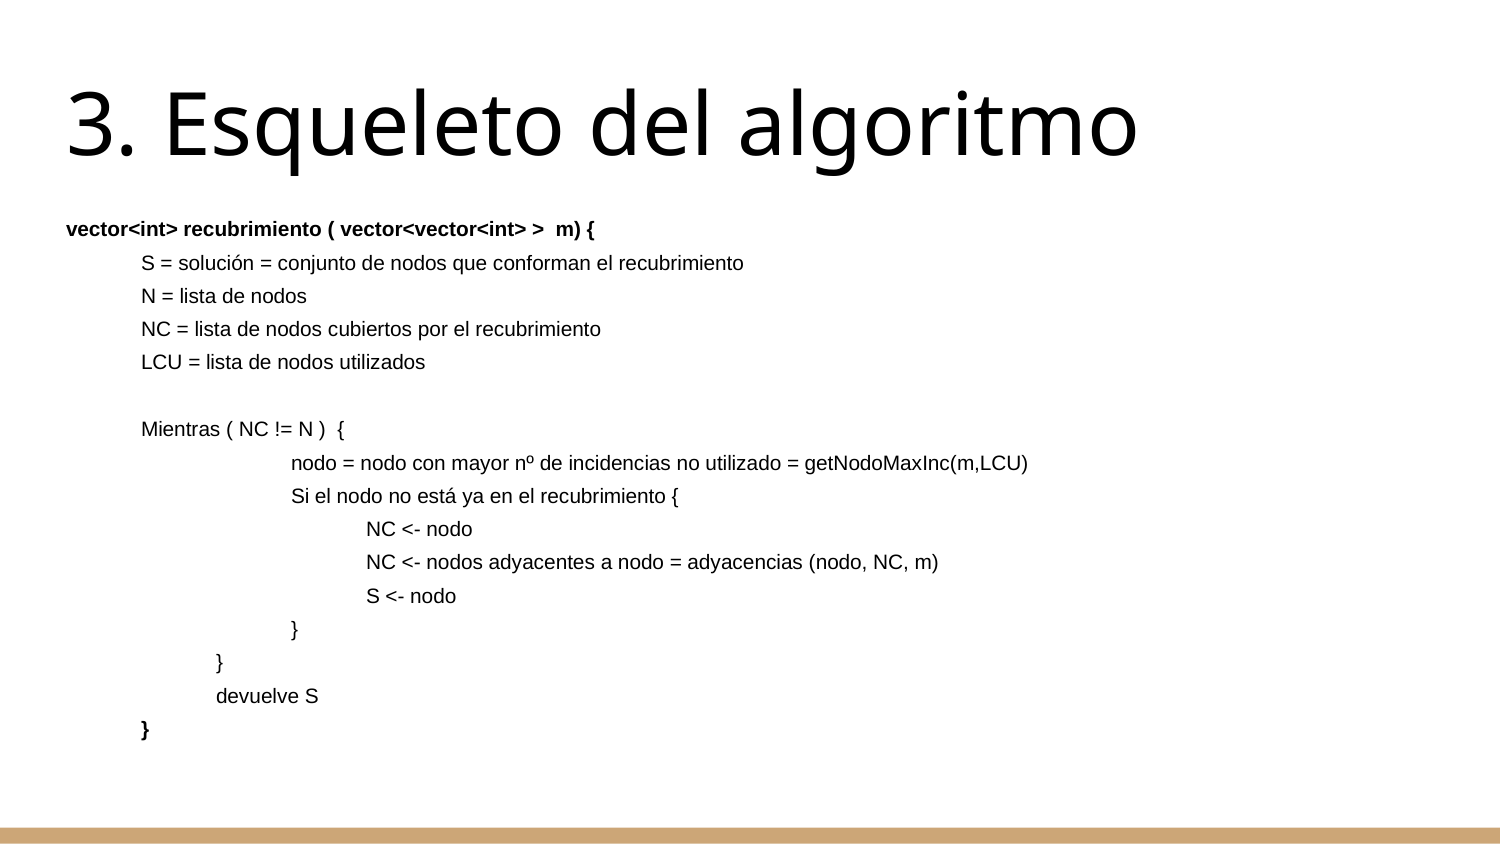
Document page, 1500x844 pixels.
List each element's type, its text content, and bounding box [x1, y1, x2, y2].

list vector<int> recubrimiento ( vector<vector<int> > m) { S = solución = conjunto de nodos que conforman el recubrimiento N = lista de nodos NC = lista de nodos cubiertos por el recubrimiento LCU = lista de nodos utilizados Mientras ( NC != N ) { nodo = nodo con mayor nº de incidencias no utilizado = getNodoMaxInc(m,LCU) Si el nodo no está ya en el recubrimiento { NC <- nodo NC <- nodos adyacentes a nodo = adyacencias (nodo, NC, m) S <- nodo } } devuelve S } [51, 200, 1449, 814]
title 3. Esqueleto del algoritmo [51, 51, 1449, 189]
